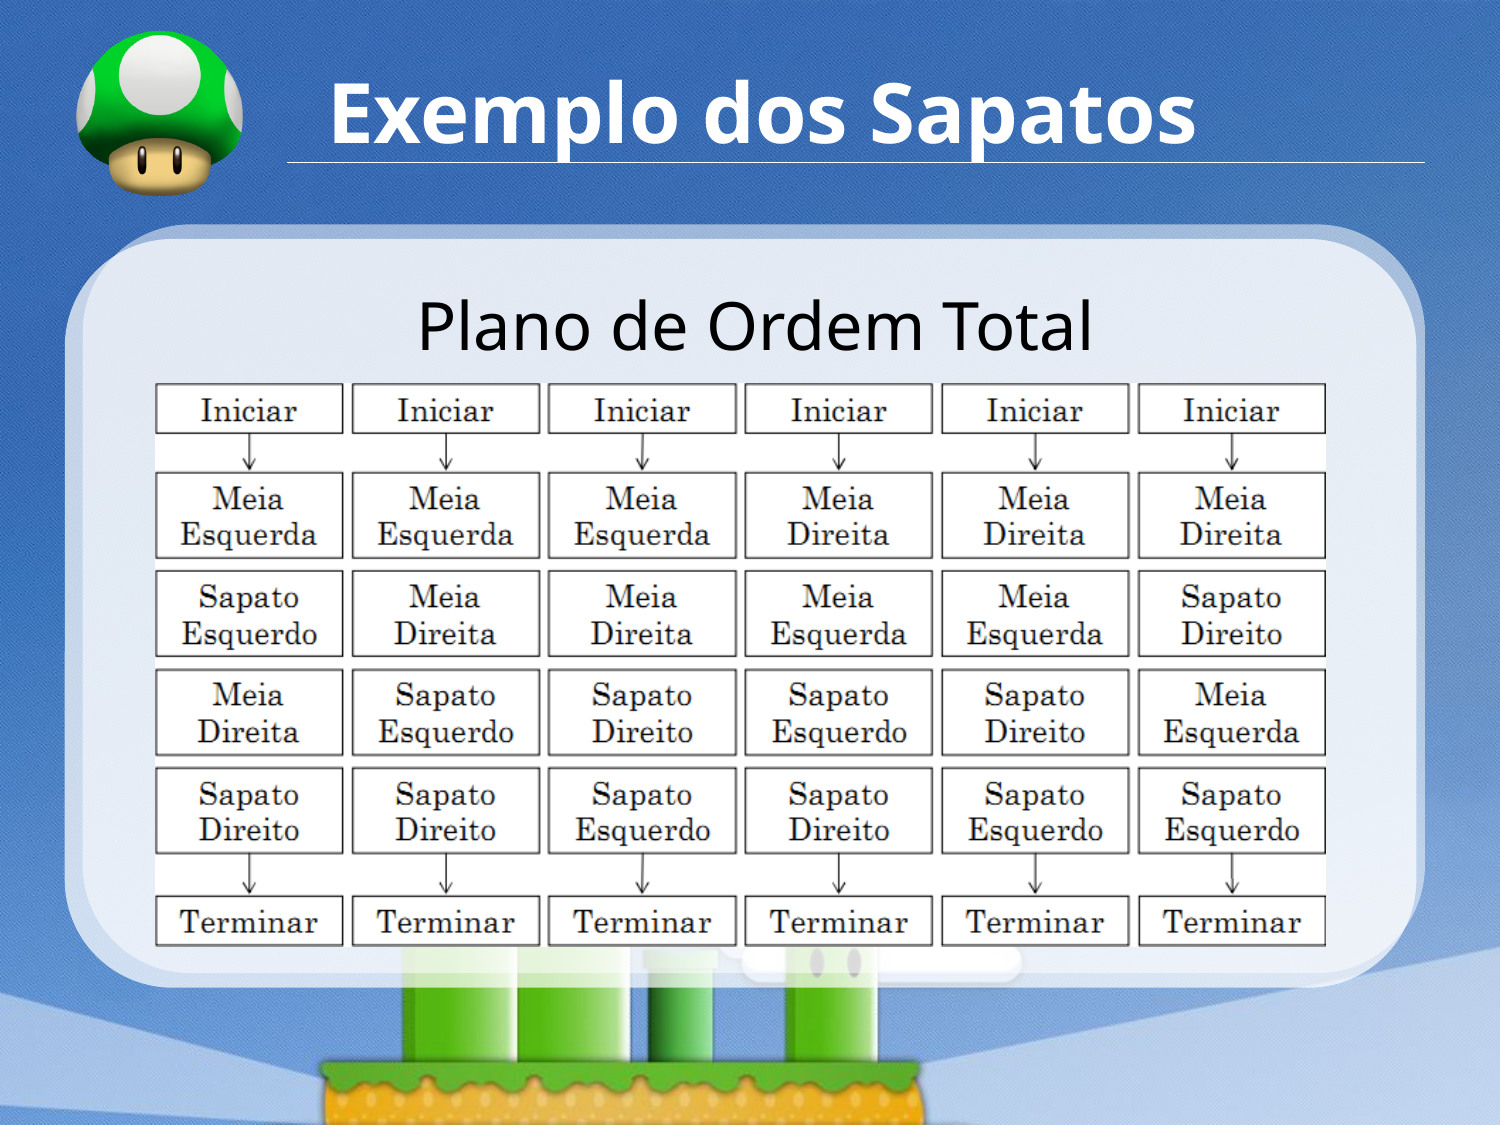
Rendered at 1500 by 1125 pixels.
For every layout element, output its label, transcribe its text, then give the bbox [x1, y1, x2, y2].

picture [0, 0, 1500, 1125]
title Exemplo dos Sapatos [312, 37, 1425, 183]
text_box Plano de Ordem Total [366, 271, 1077, 362]
